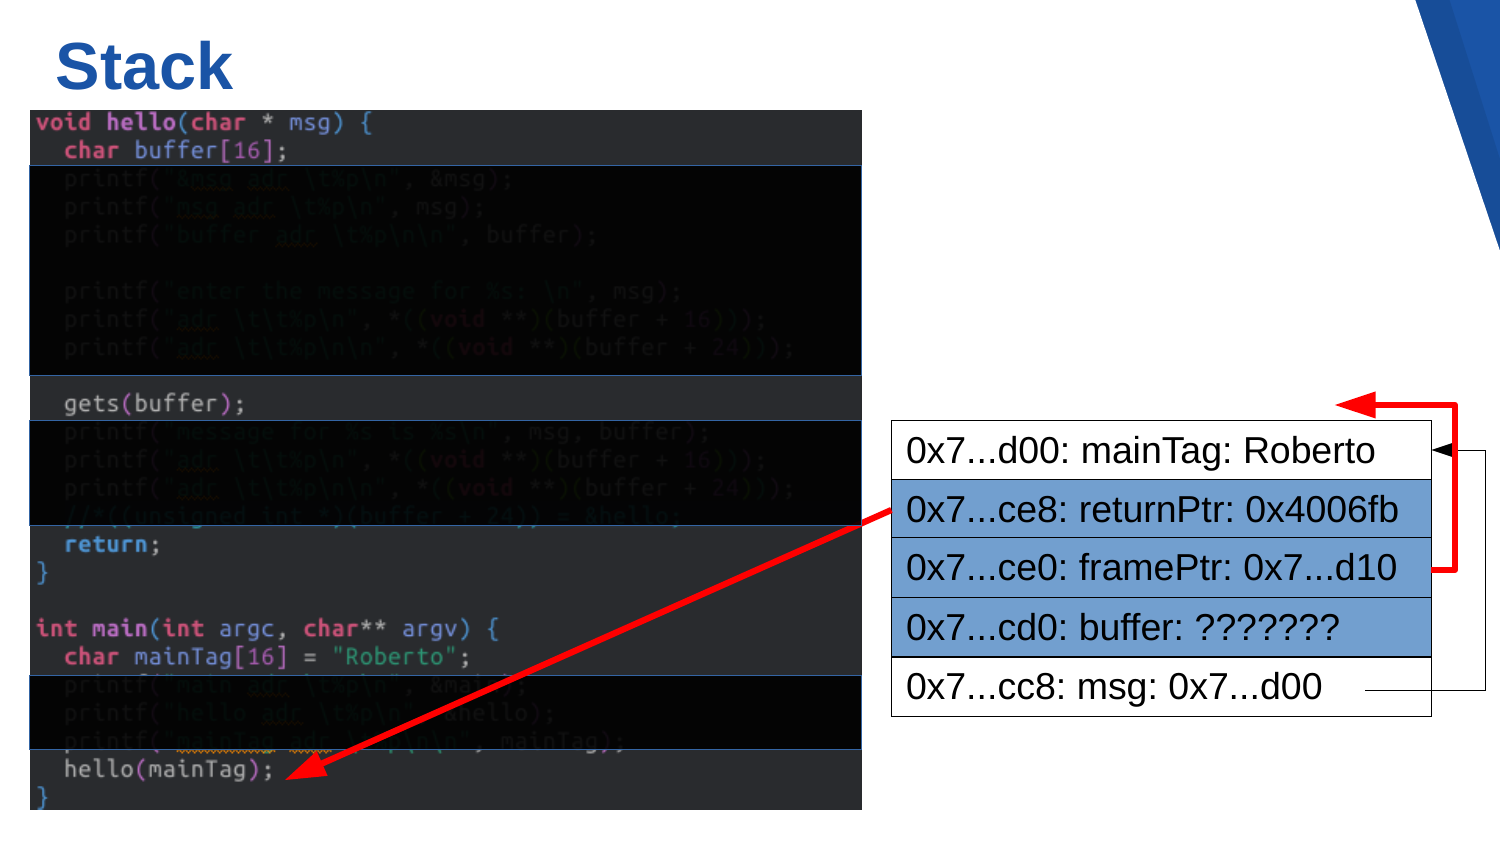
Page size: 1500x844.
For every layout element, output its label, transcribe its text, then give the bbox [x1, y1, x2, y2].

text_box [29, 165, 862, 376]
text_box [363, 675, 862, 750]
text_box [29, 420, 862, 526]
text_box 0x7...ce0: framePtr: 0x7...d10 [891, 537, 1432, 598]
picture [531, 527, 862, 675]
title Stack [40, 50, 1306, 118]
text_box 0x7...cc8: msg: 0x7...d00 [891, 656, 1432, 717]
text_box [29, 675, 510, 750]
text_box 0x7...ce8: returnPtr: 0x4006fb [891, 479, 1432, 537]
picture [30, 110, 862, 165]
text_box 0x7...cd0: buffer: ??????? [891, 598, 1432, 656]
picture [30, 750, 862, 811]
picture [30, 526, 845, 675]
text_box 0x7...d00: mainTag: Roberto [891, 420, 1432, 479]
picture [30, 376, 862, 420]
